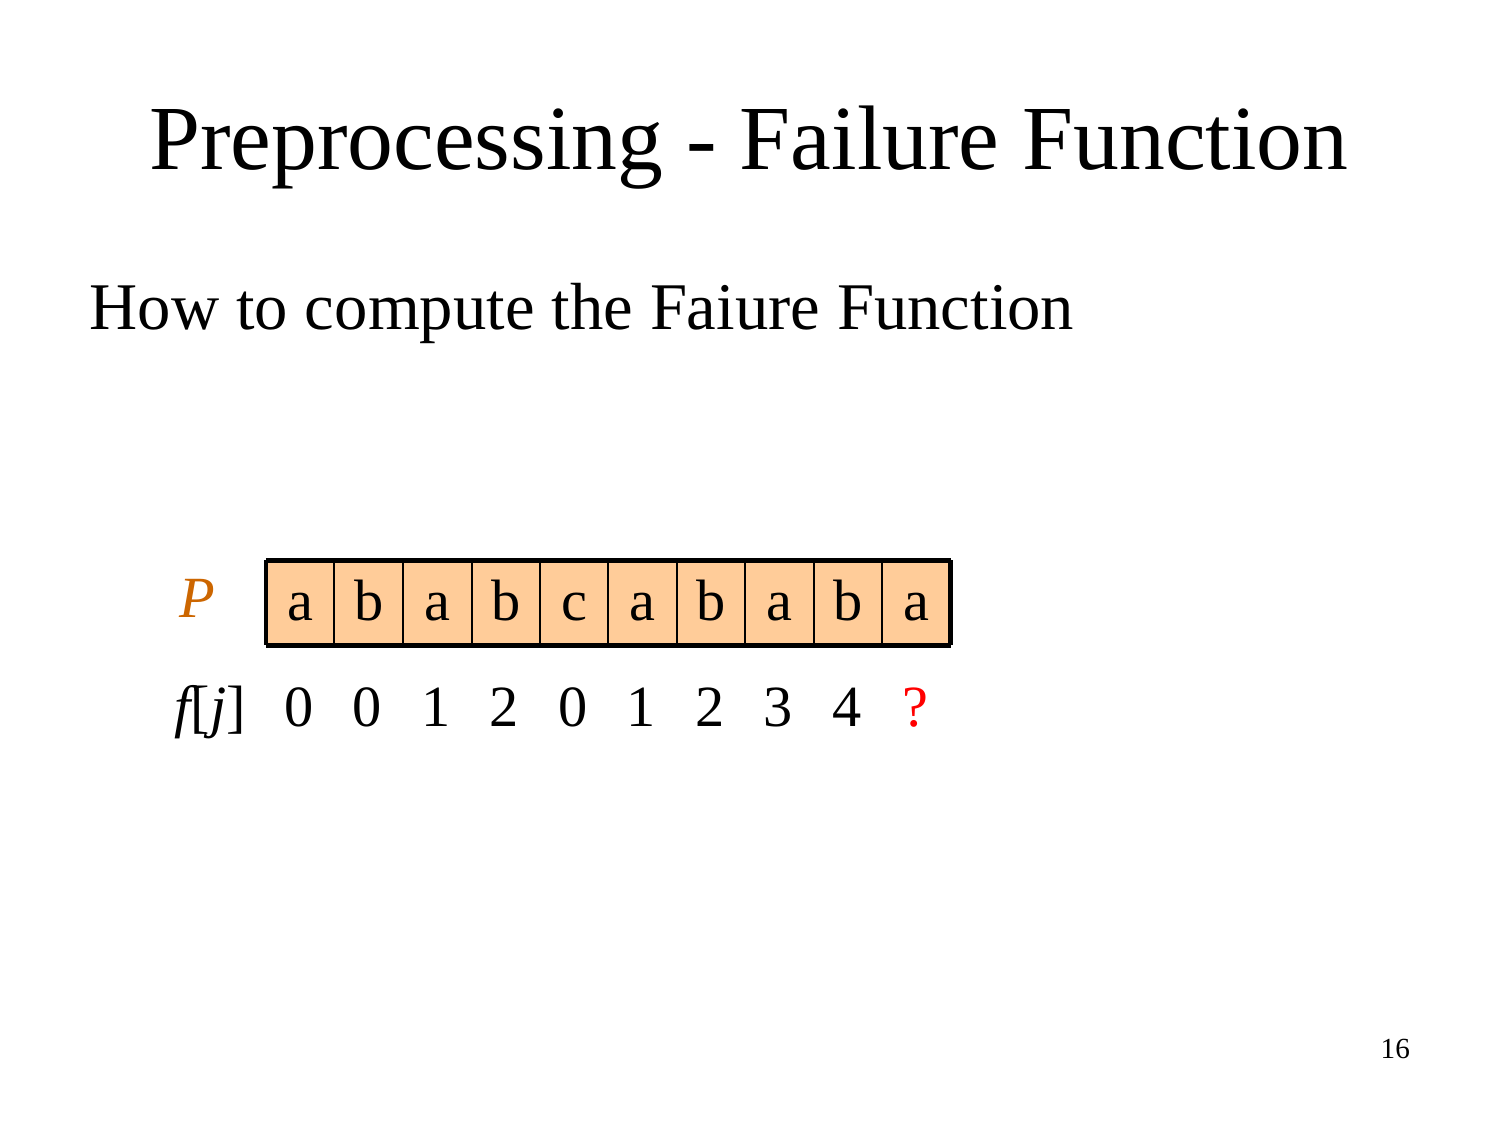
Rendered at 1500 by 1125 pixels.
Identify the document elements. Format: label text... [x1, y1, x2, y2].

title Preprocessing - Failure Function [75, 45, 1426, 233]
list How to compute the Faiure Function [75, 262, 1426, 1006]
